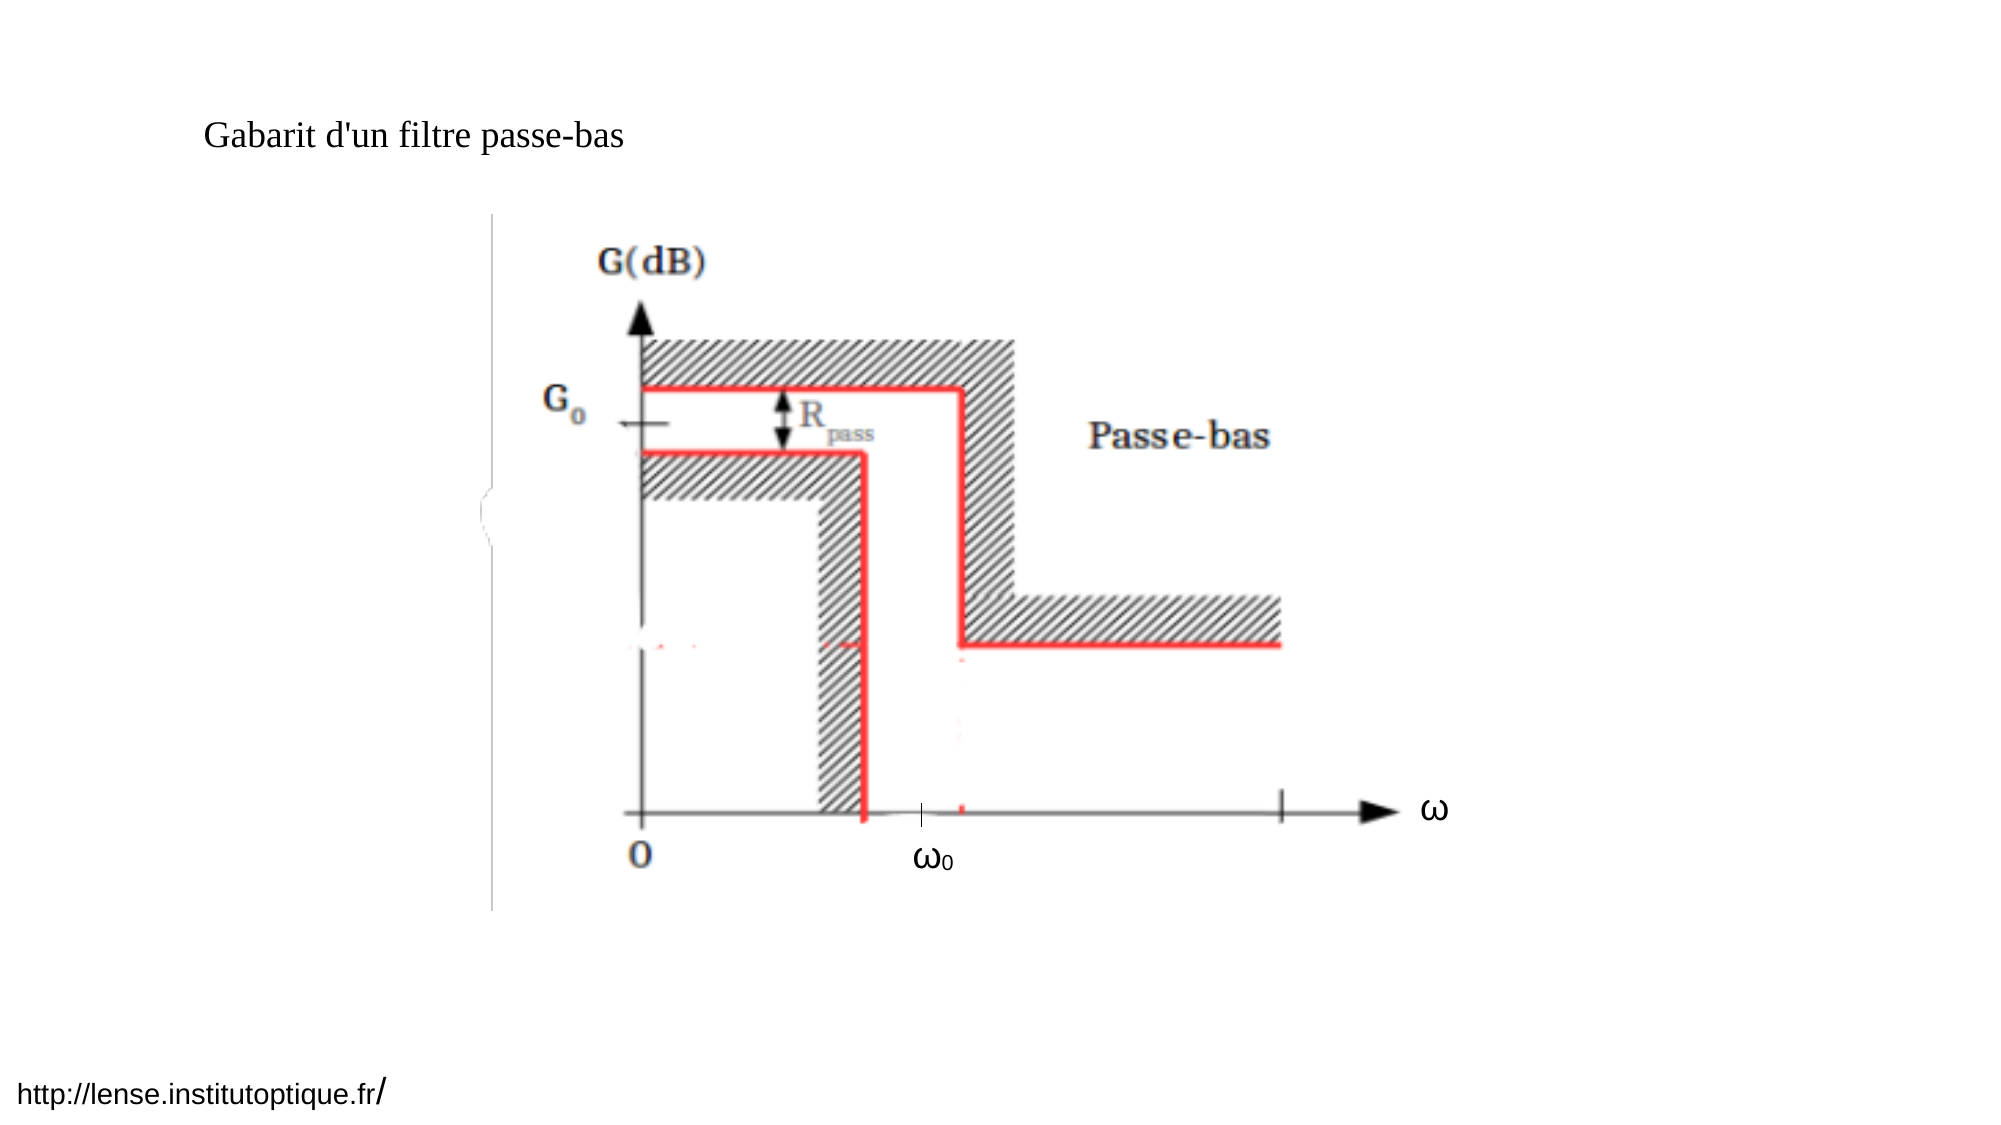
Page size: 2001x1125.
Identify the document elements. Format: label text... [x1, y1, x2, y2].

text_box ω0 [897, 826, 1040, 911]
picture [479, 214, 1521, 911]
text_box http://lense.institutoptique.fr/ [2, 1062, 402, 1120]
text_box Gabarit d'un filtre passe-bas [188, 106, 662, 207]
text_box ω [1405, 779, 1453, 849]
